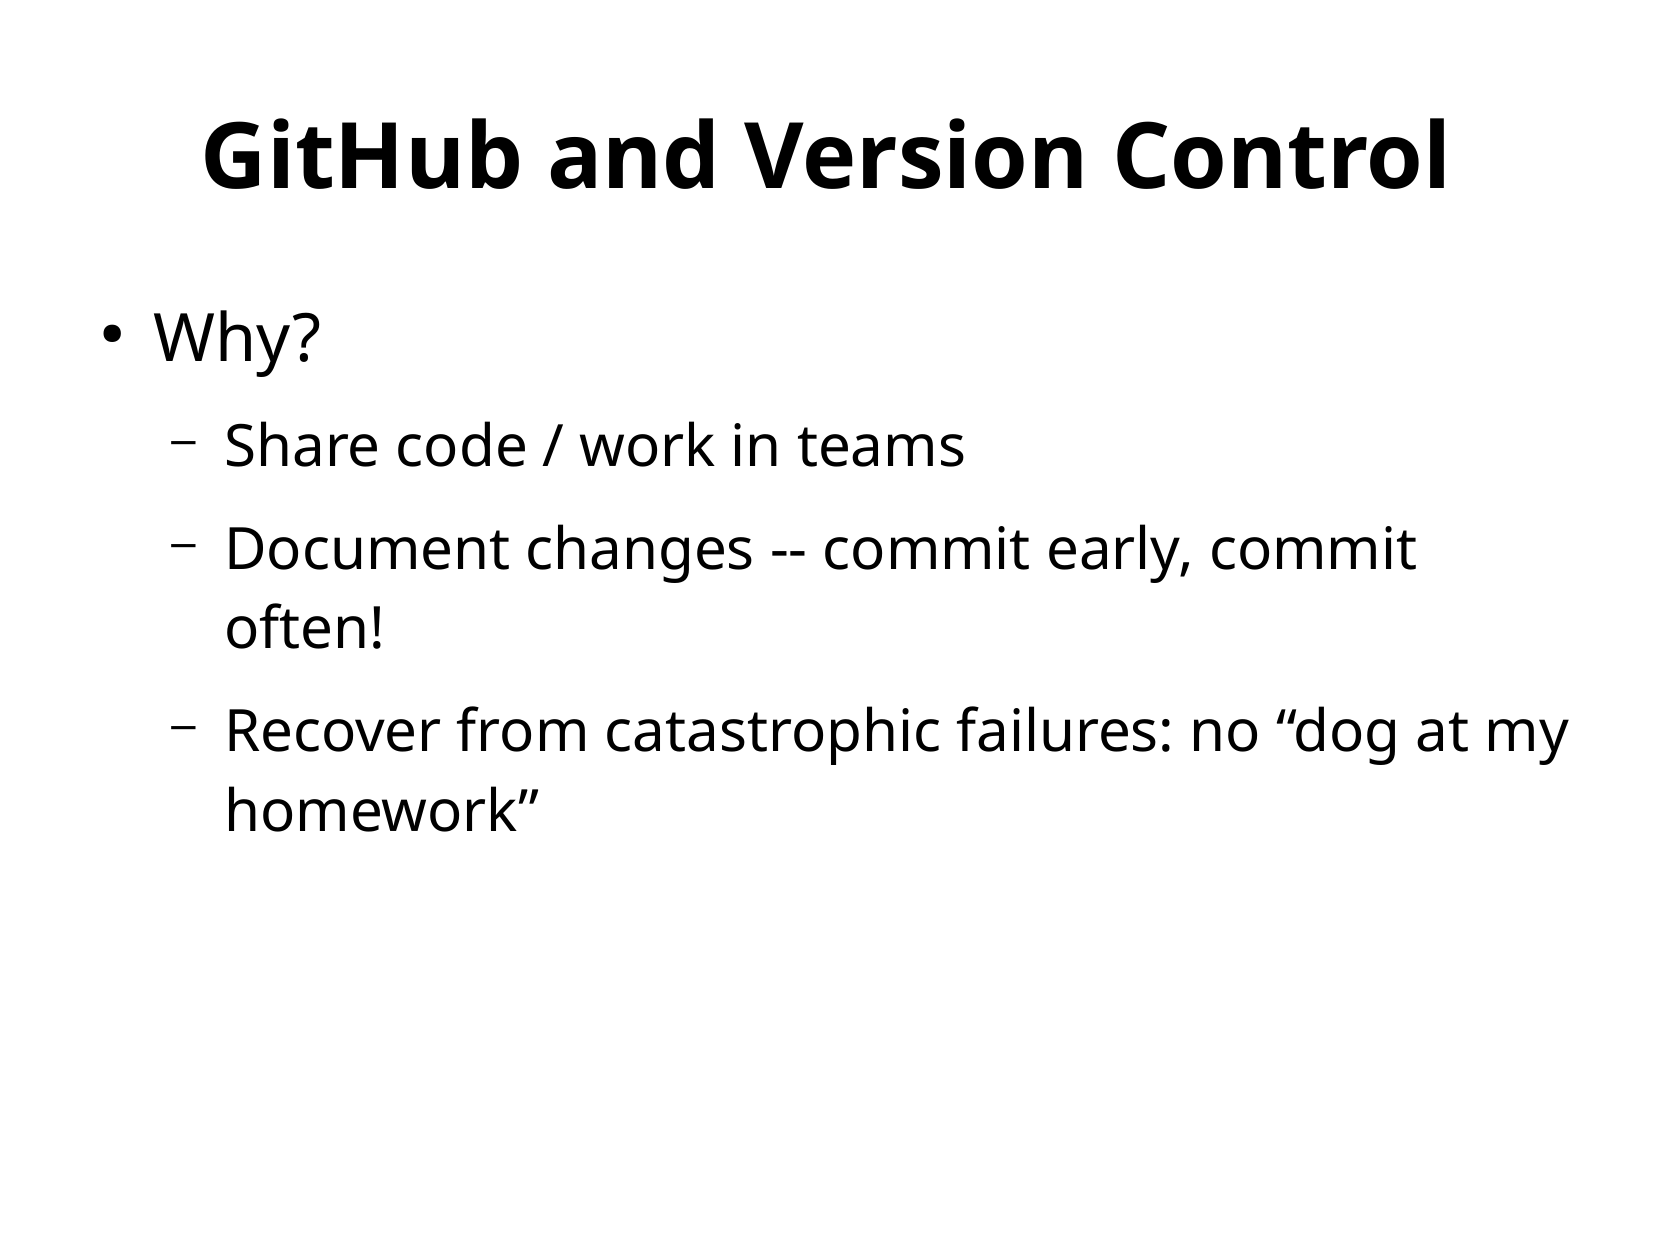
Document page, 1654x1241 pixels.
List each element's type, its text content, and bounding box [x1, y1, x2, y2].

list Why? Share code / work in teams Document changes -- commit early, commit often! Recover from catastrophic failures: no “dog at my homework” [82, 290, 1571, 1010]
title GitHub and Version Control [82, 49, 1571, 257]
